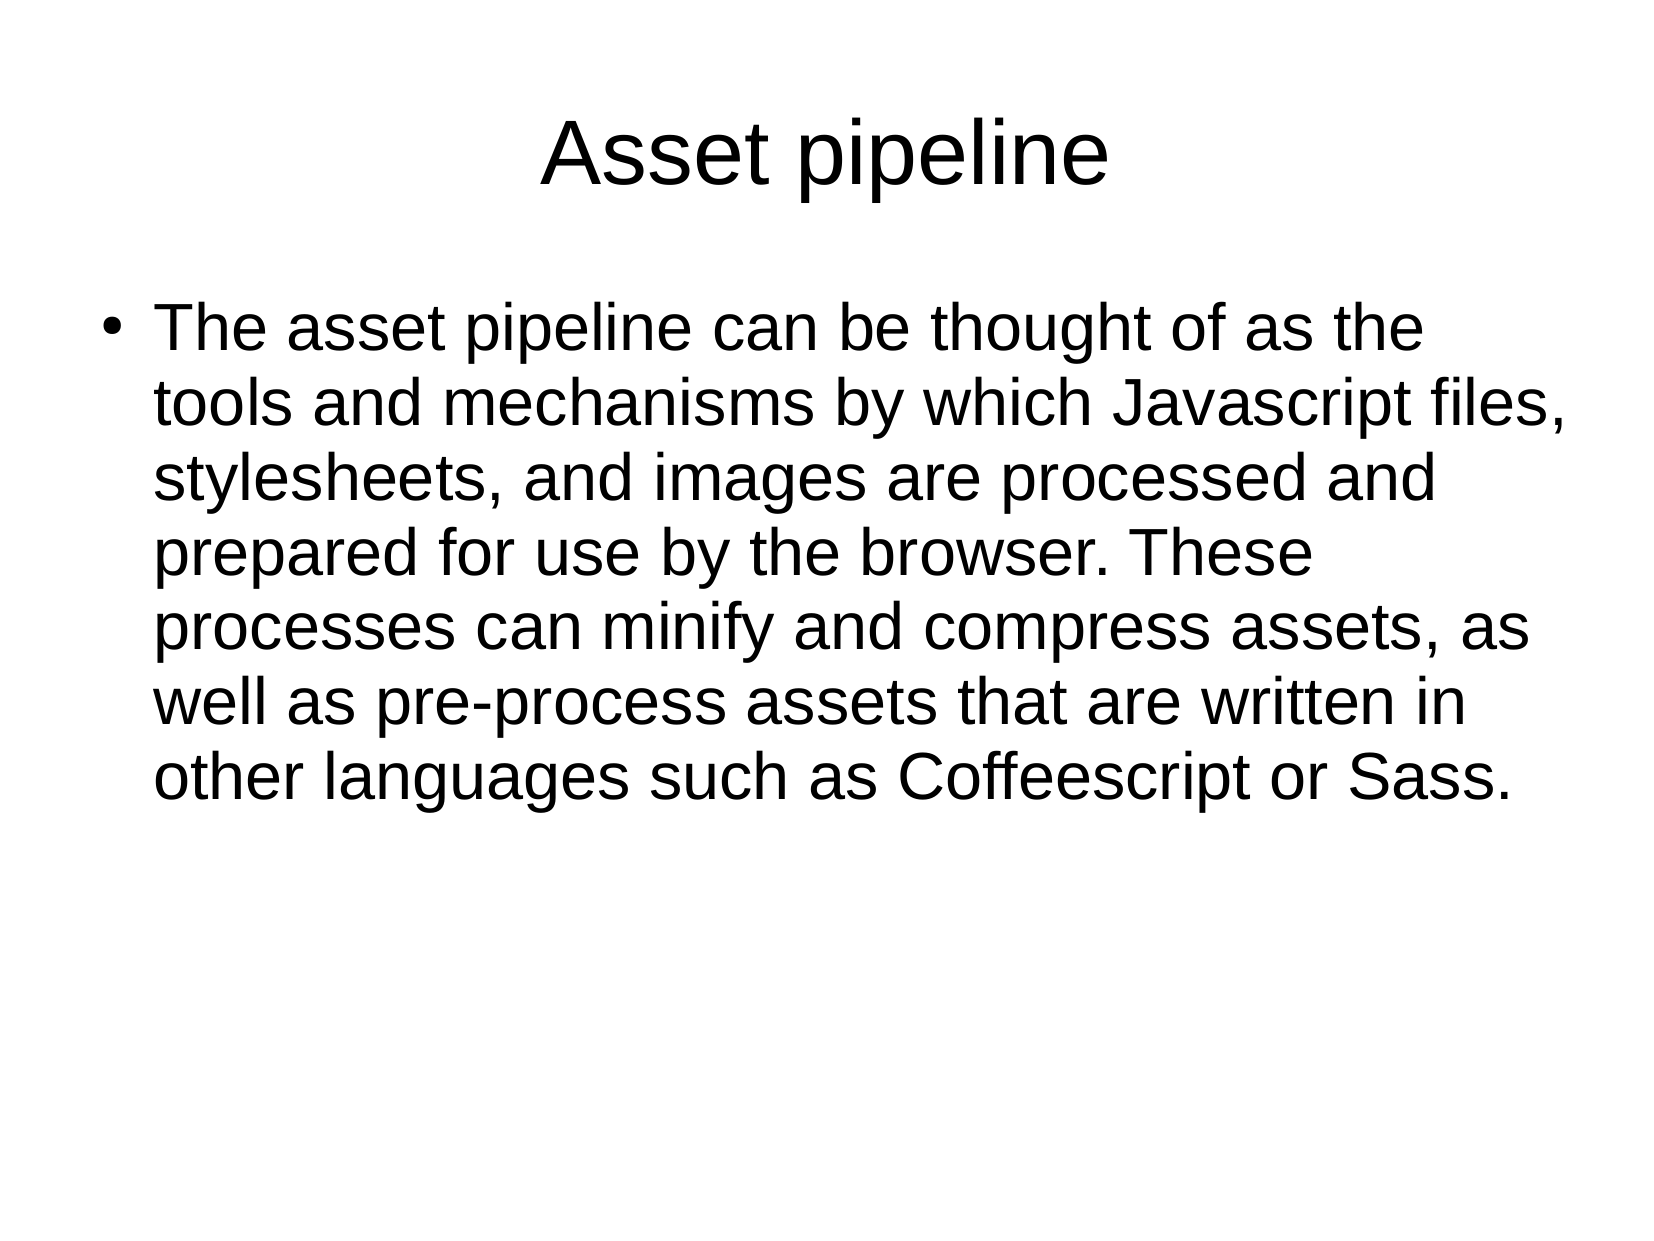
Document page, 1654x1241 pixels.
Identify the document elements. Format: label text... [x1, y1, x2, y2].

title Asset pipeline [82, 49, 1571, 257]
list The asset pipeline can be thought of as the tools and mechanisms by which Javascript files, stylesheets, and images are processed and prepared for use by the browser. These processes can minify and compress assets, as well as pre-process assets that are written in other languages such as Coffeescript or Sass. [82, 290, 1571, 1010]
